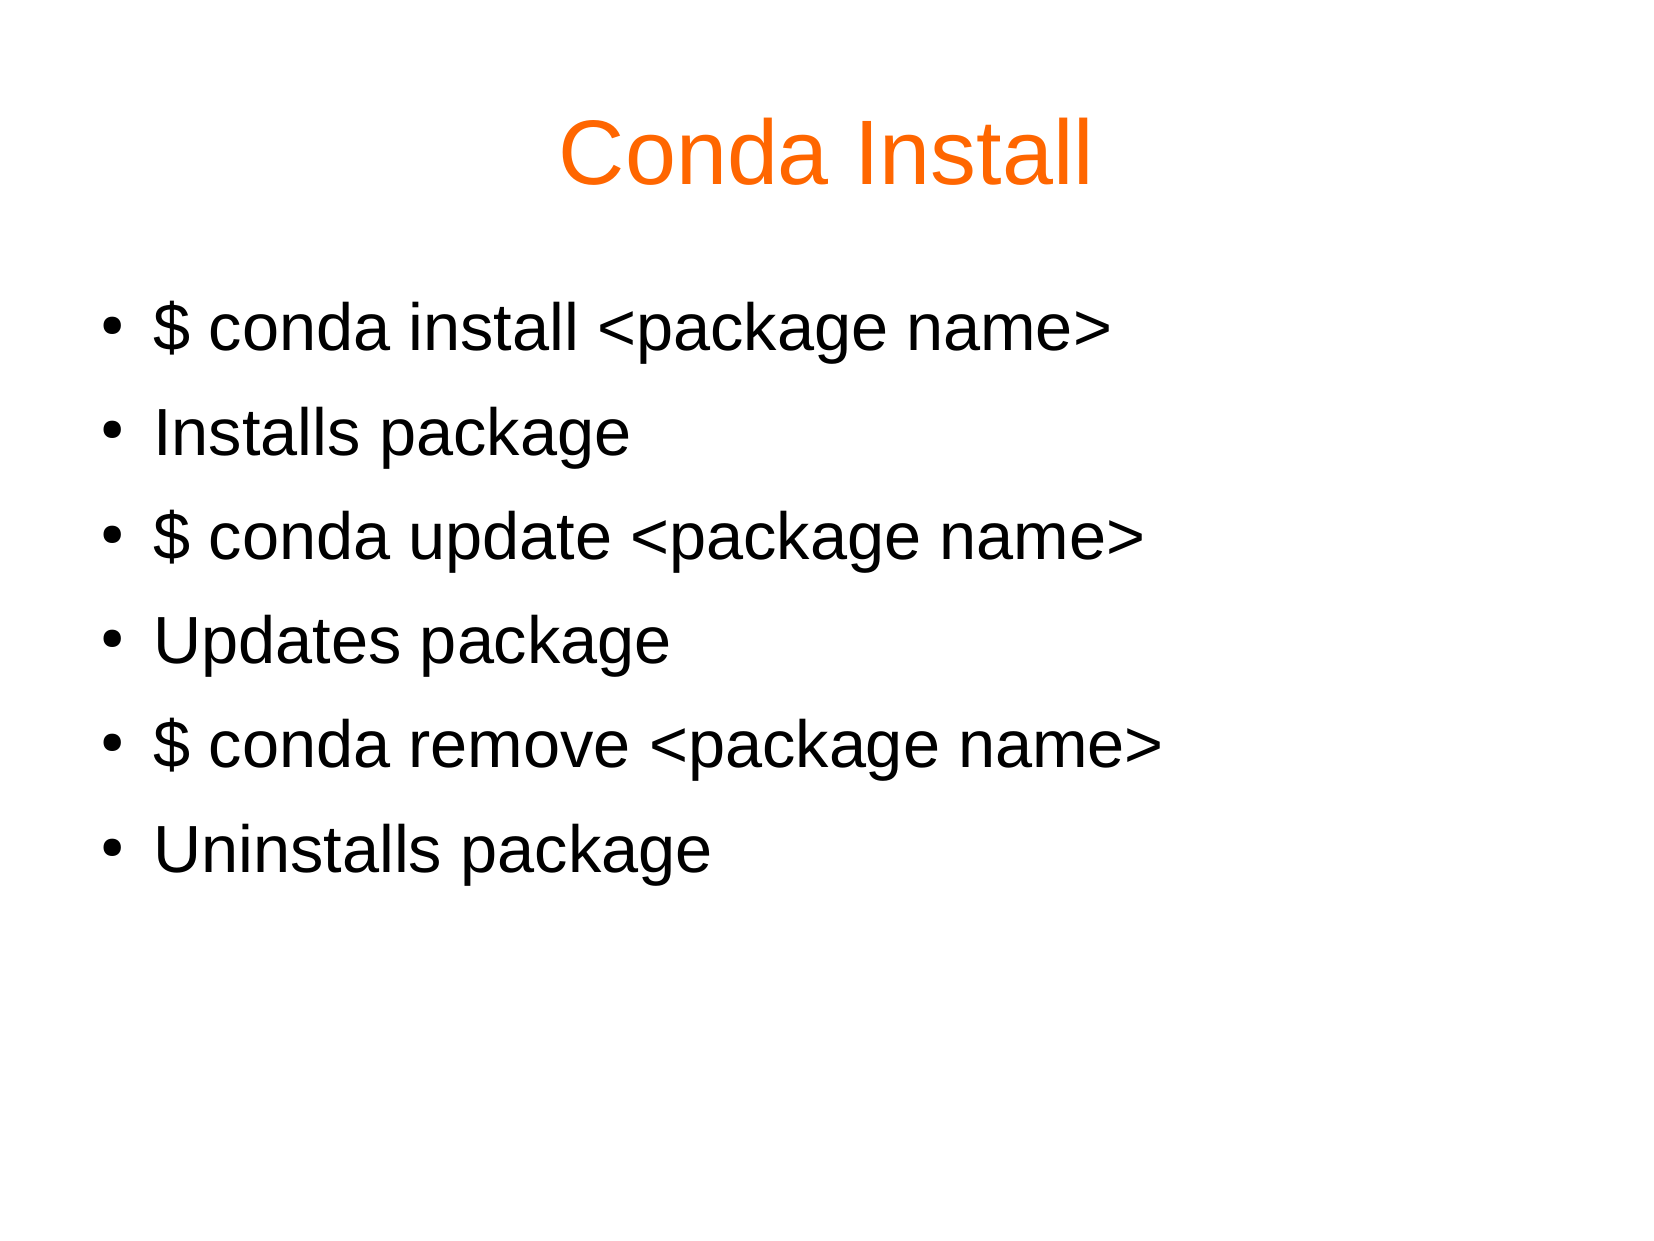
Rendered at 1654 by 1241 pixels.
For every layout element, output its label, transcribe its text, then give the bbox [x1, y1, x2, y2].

list $ conda install <package name> Installs package $ conda update <package name> Updates package $ conda remove <package name> Uninstalls package [82, 290, 1571, 1010]
title Conda Install [82, 49, 1571, 257]
